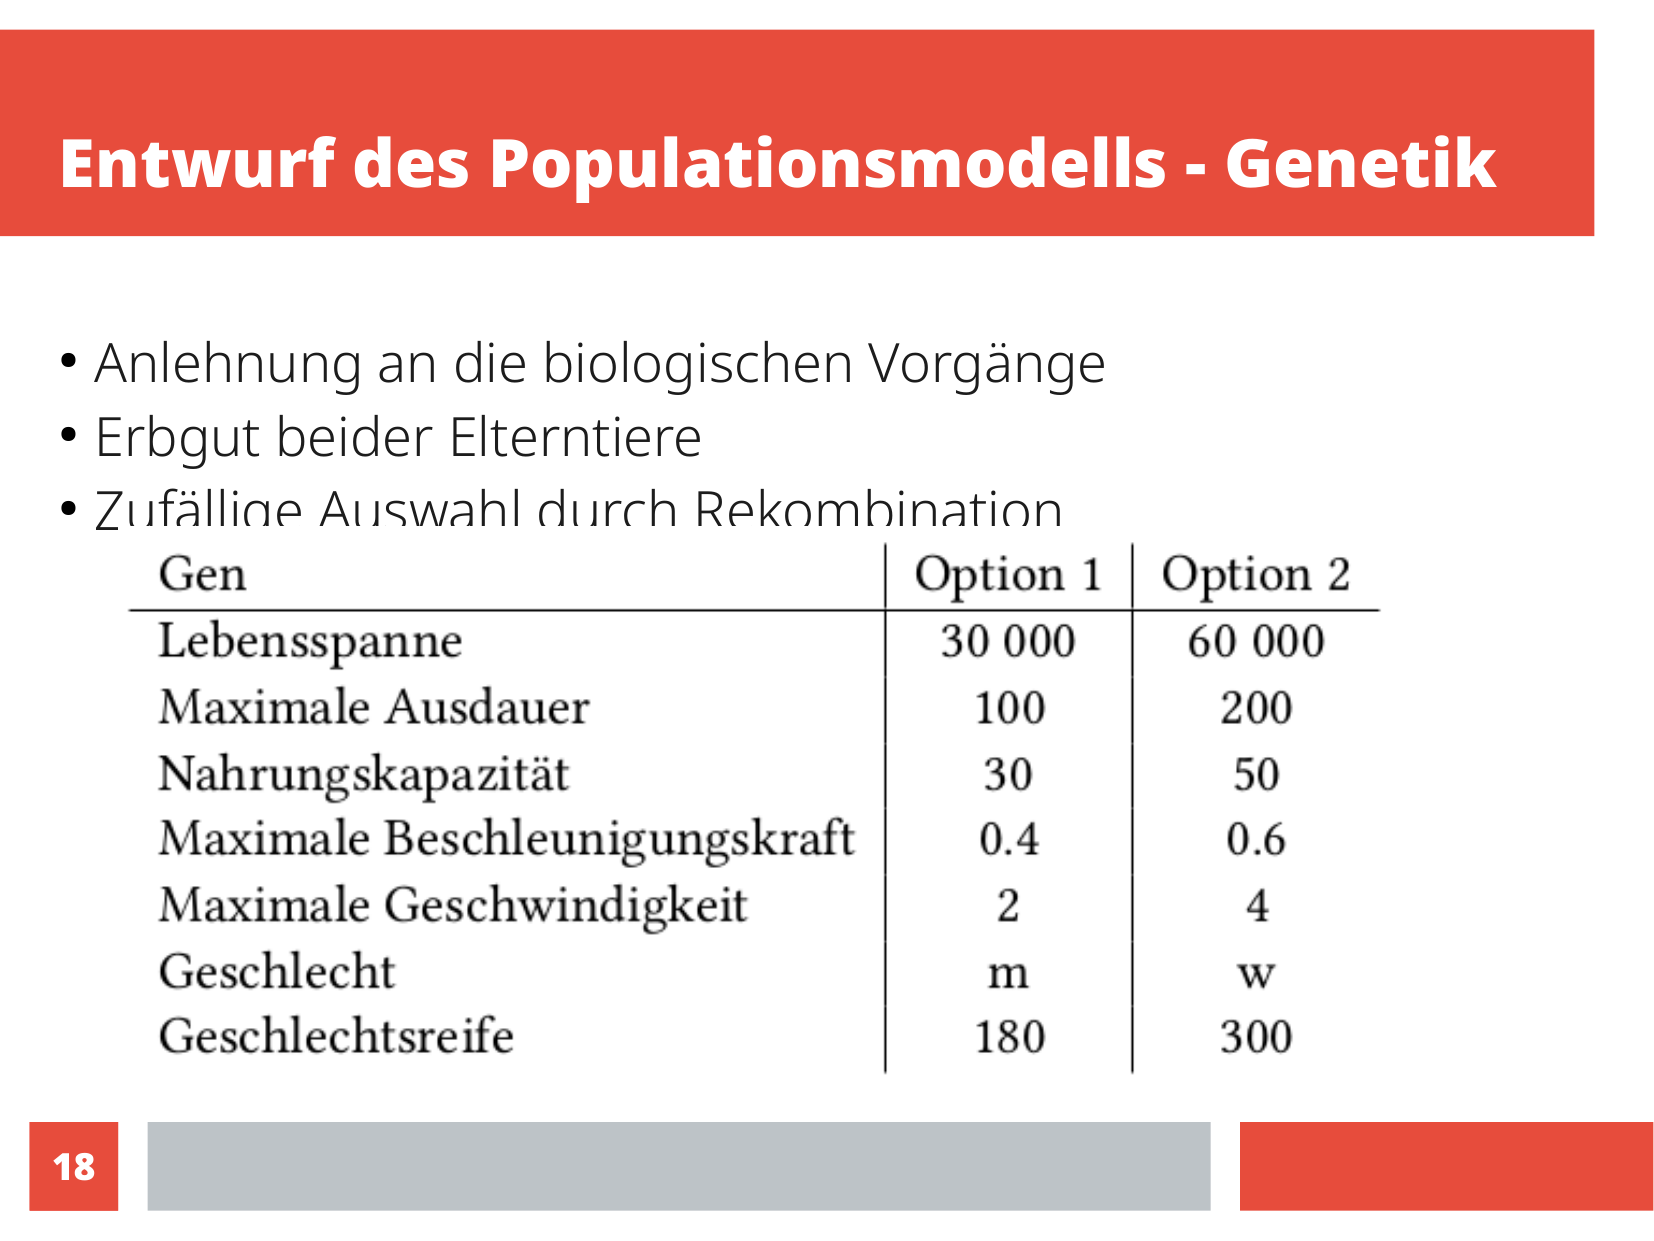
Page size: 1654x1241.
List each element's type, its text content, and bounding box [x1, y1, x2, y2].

title Entwurf des Populationsmodells - Genetik [59, 59, 1595, 207]
picture [118, 526, 1394, 1111]
subtitle Anlehnung an die biologischen Vorgänge Erbgut beider Elterntiere Zufällige Auswahl durch Rekombination [59, 324, 1565, 1093]
